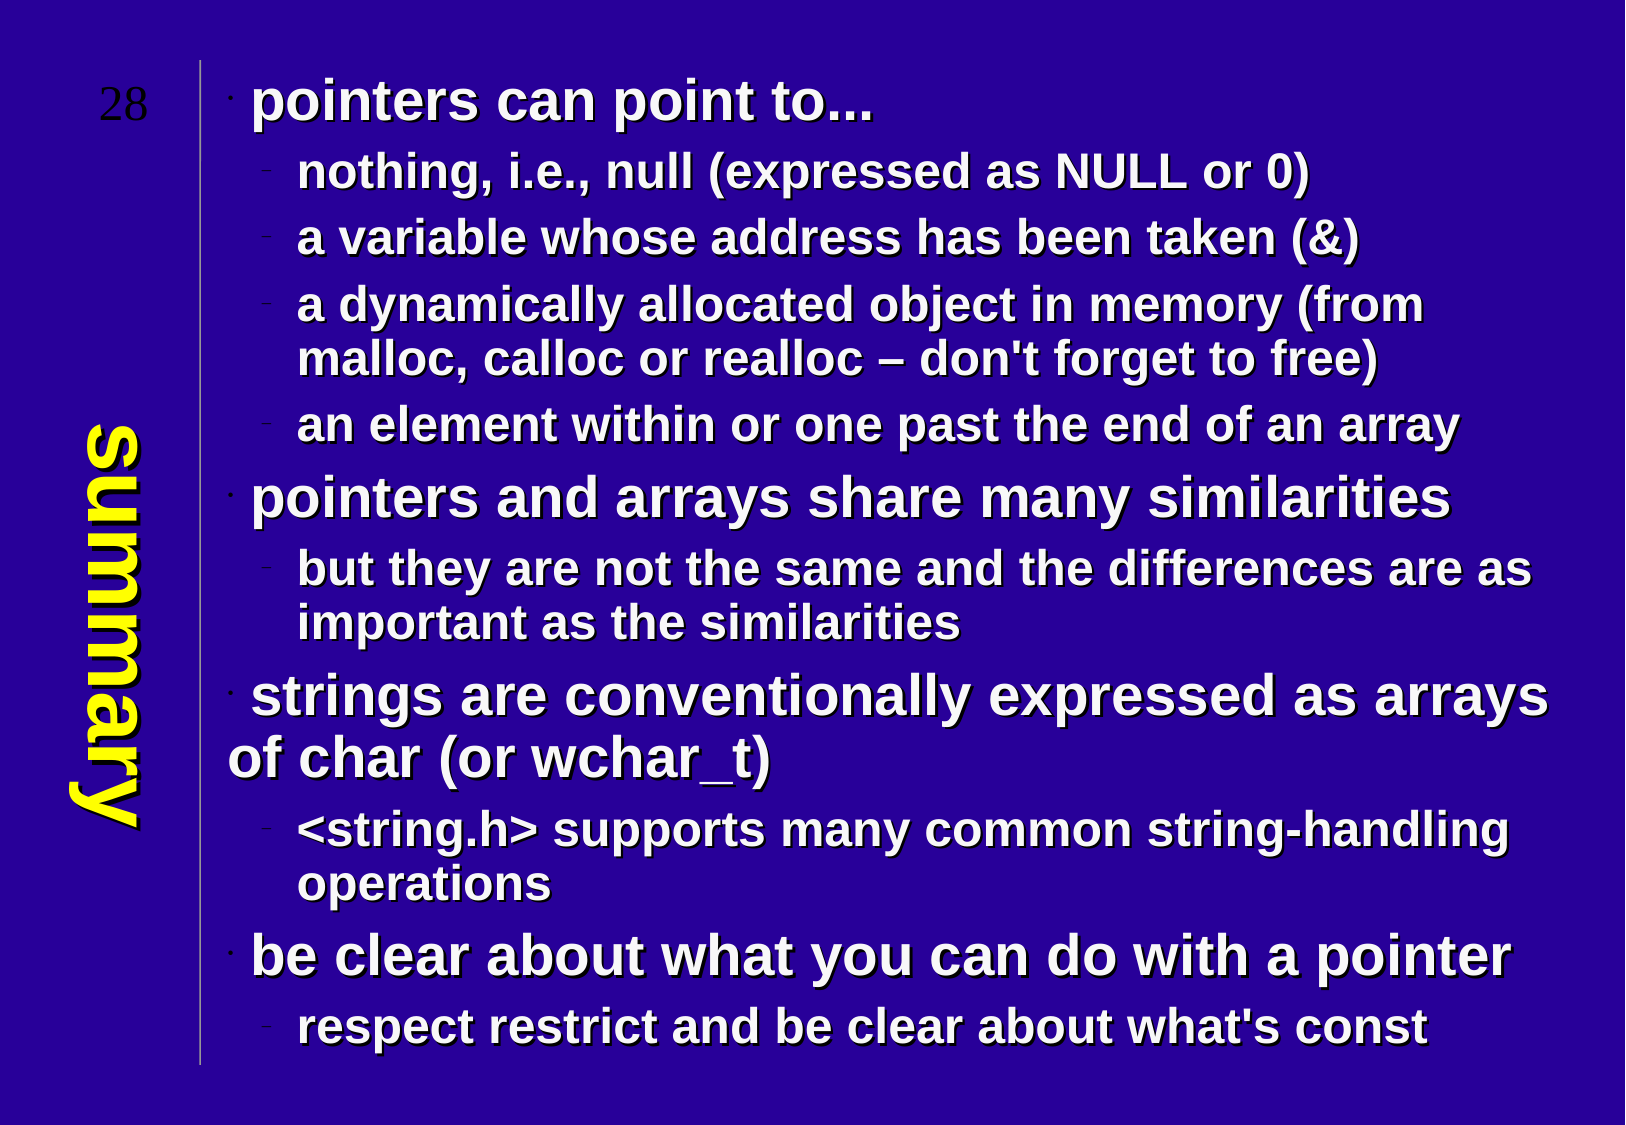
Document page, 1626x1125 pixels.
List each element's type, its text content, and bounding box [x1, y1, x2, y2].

title summary [50, 187, 188, 1063]
list pointers can point to... nothing, i.e., null (expressed as NULL or 0) a variable whose address has been taken (&) a dynamically allocated object in memory (from malloc, calloc or realloc – don't forget to free) an element within or one past the end of an array pointers and arrays share many similarities but they are not the same and the differences are as important as the similarities strings are conventionally expressed as arrays of char (or wchar_t) <string.h> supports many common string-handling operations be clear about what you can do with a pointer respect restrict and be clear about what's const [212, 62, 1593, 1063]
